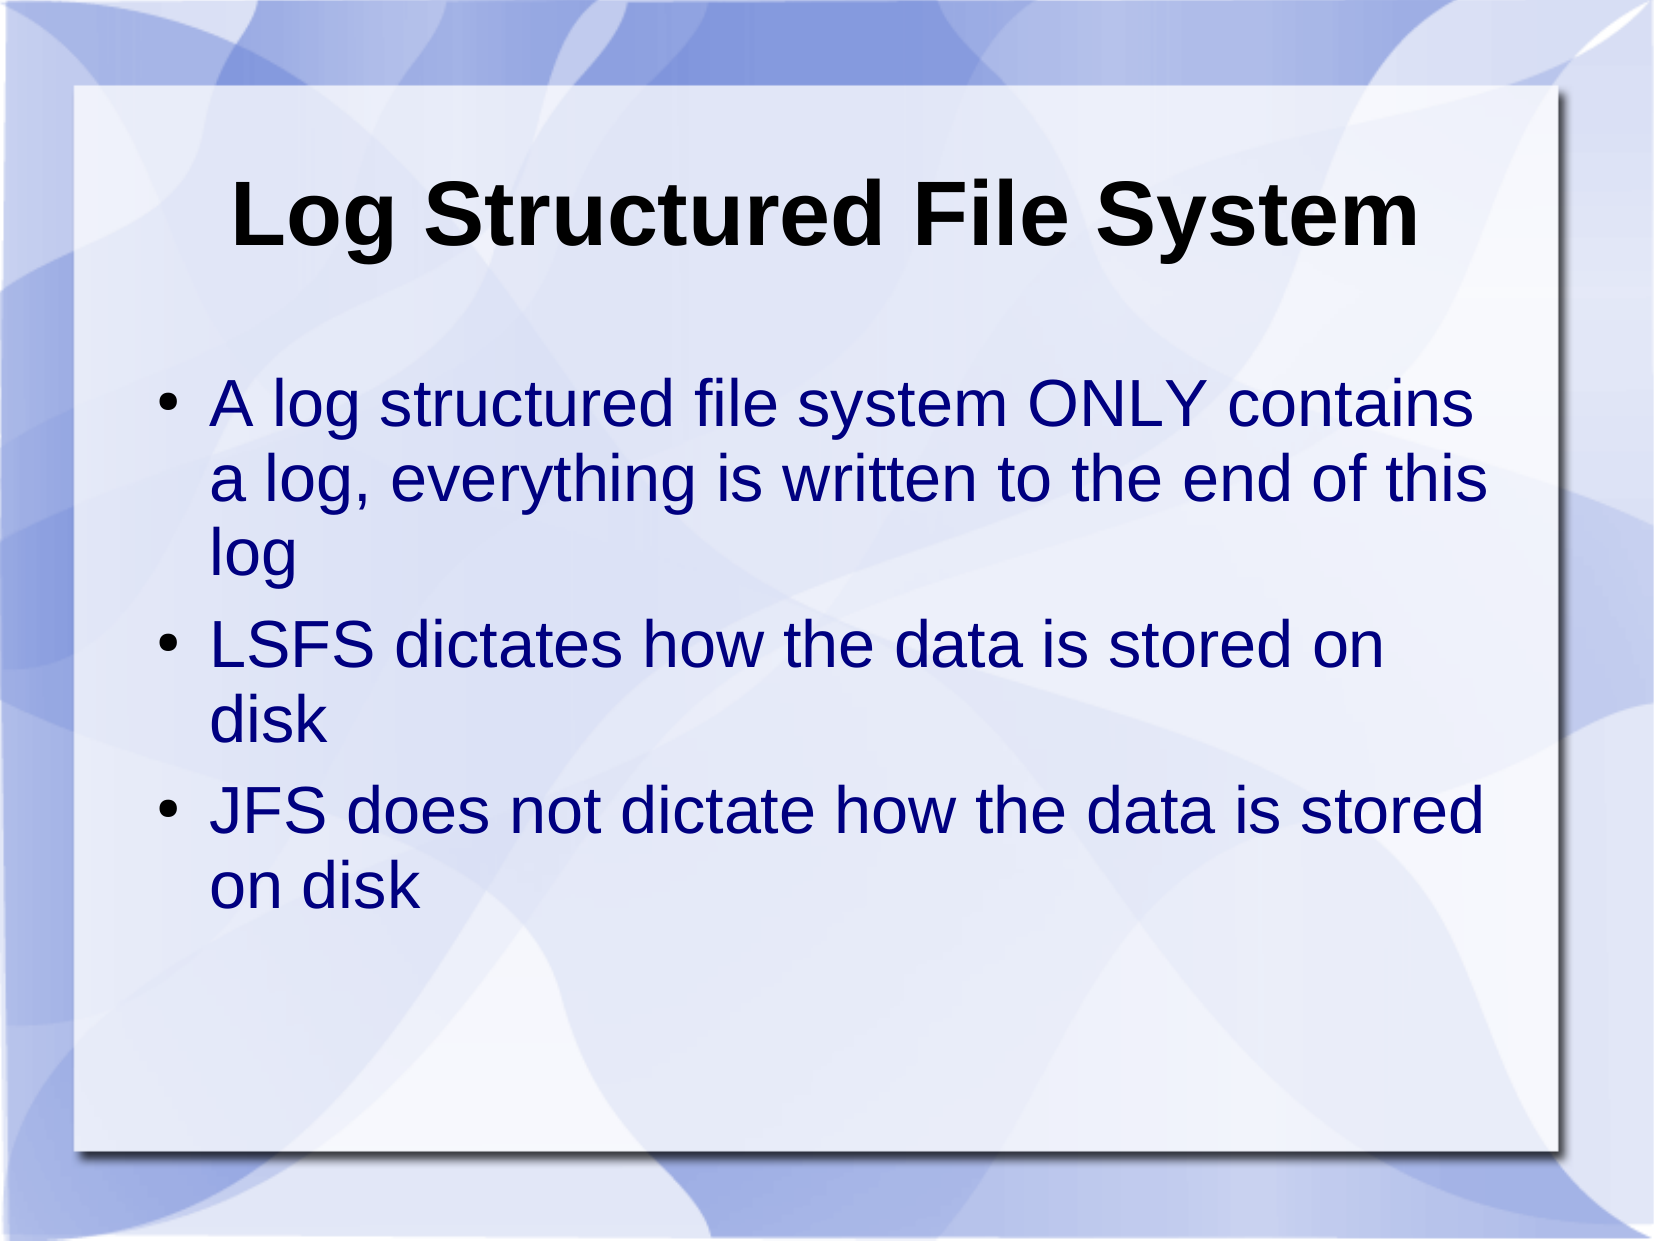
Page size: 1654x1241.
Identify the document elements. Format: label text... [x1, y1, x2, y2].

list A log structured file system ONLY contains a log, everything is written to the end of this log LSFS dictates how the data is stored on disk JFS does not dictate how the data is stored on disk [124, 358, 1530, 1103]
picture [0, 0, 1654, 1241]
title Log Structured File System [124, 92, 1530, 336]
